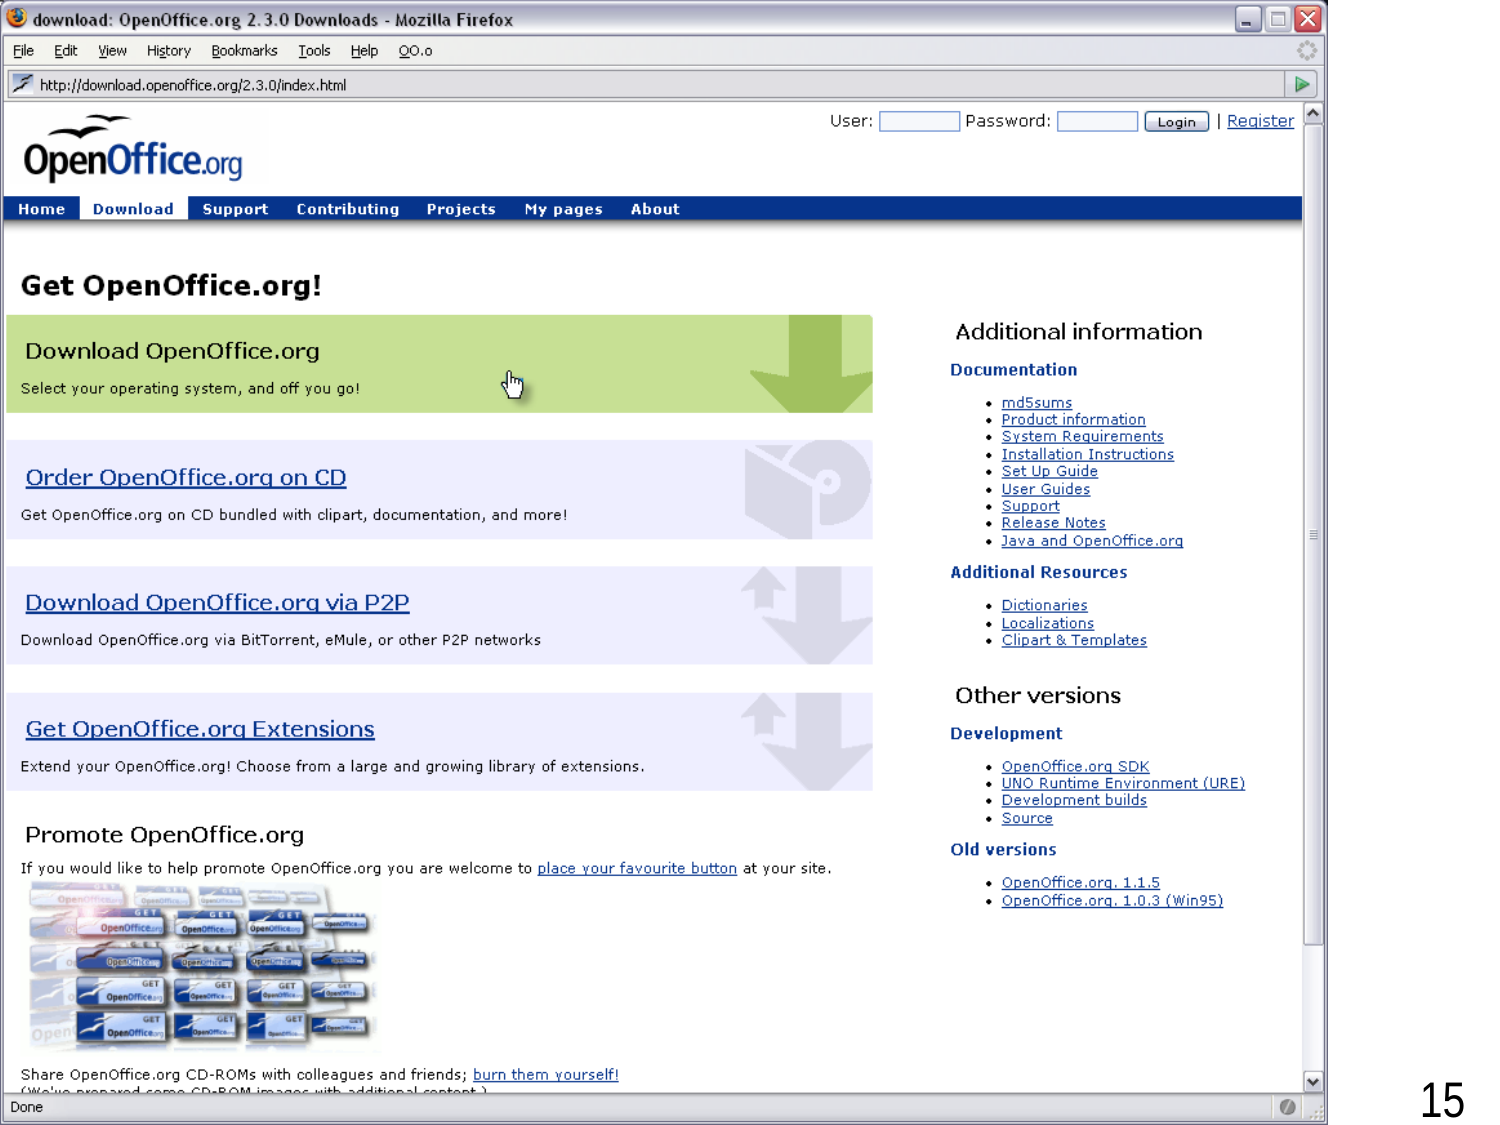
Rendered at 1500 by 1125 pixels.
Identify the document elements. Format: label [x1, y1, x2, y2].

picture [0, 0, 1328, 1125]
